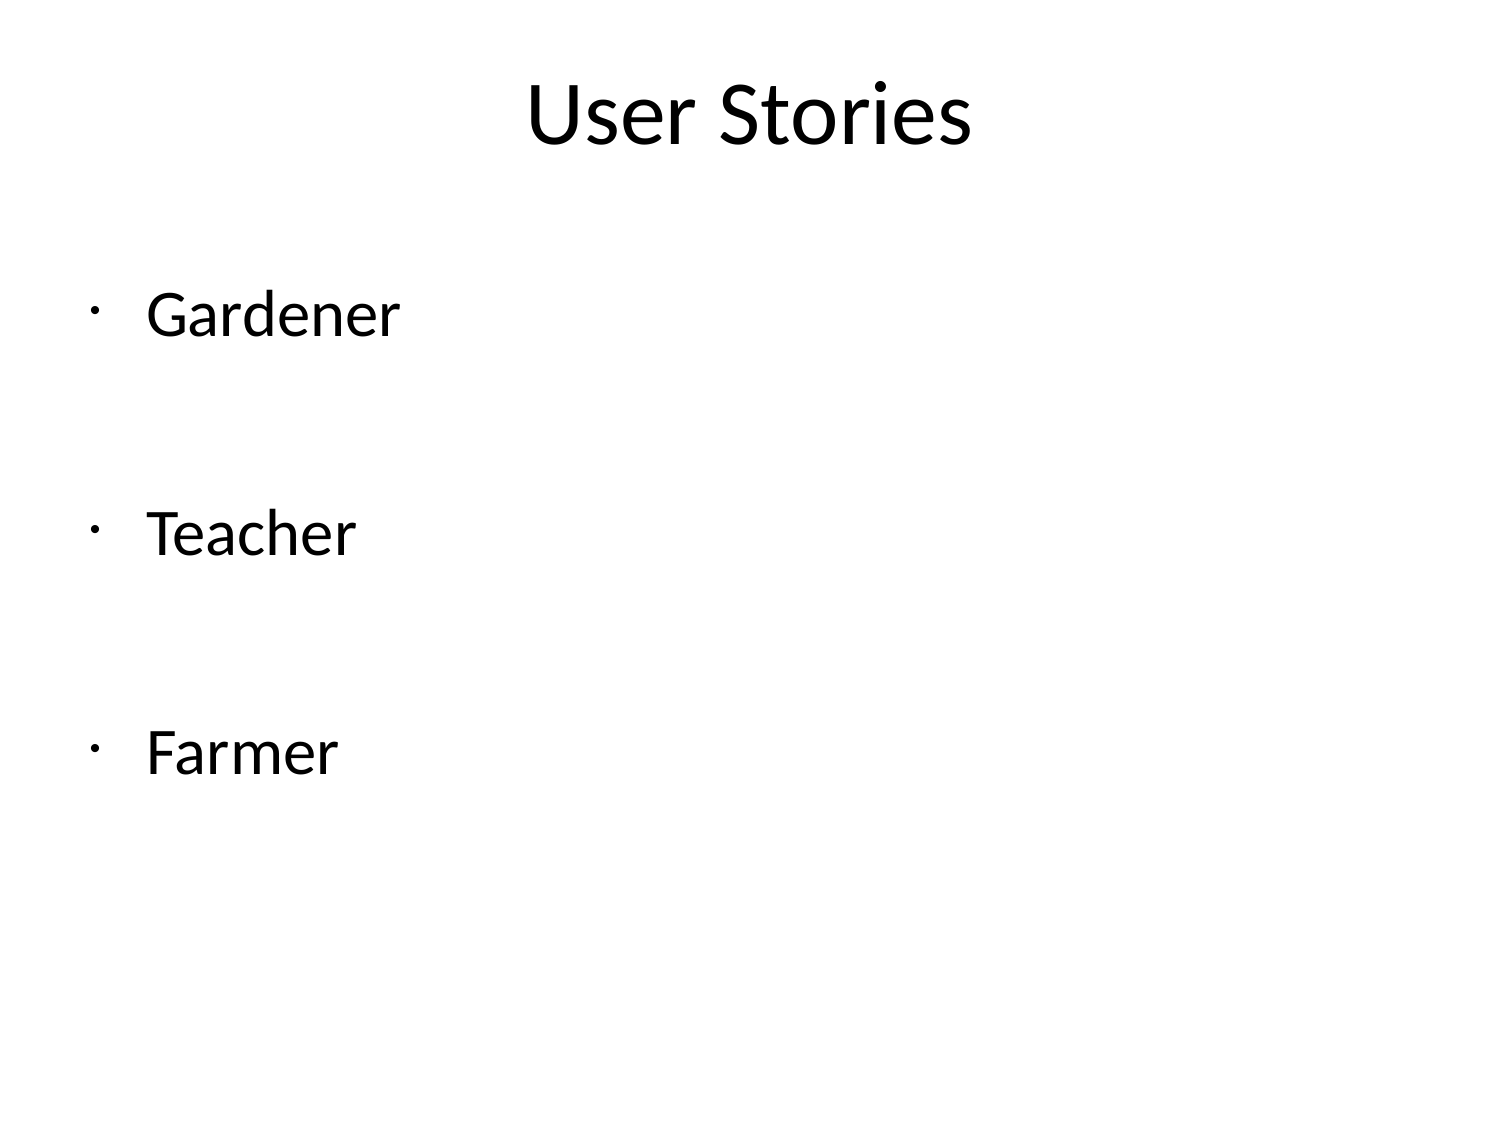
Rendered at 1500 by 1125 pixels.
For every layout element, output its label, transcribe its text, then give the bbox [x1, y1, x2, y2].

title User Stories [75, 45, 1425, 233]
list Gardener Teacher Farmer [75, 262, 1425, 1005]
